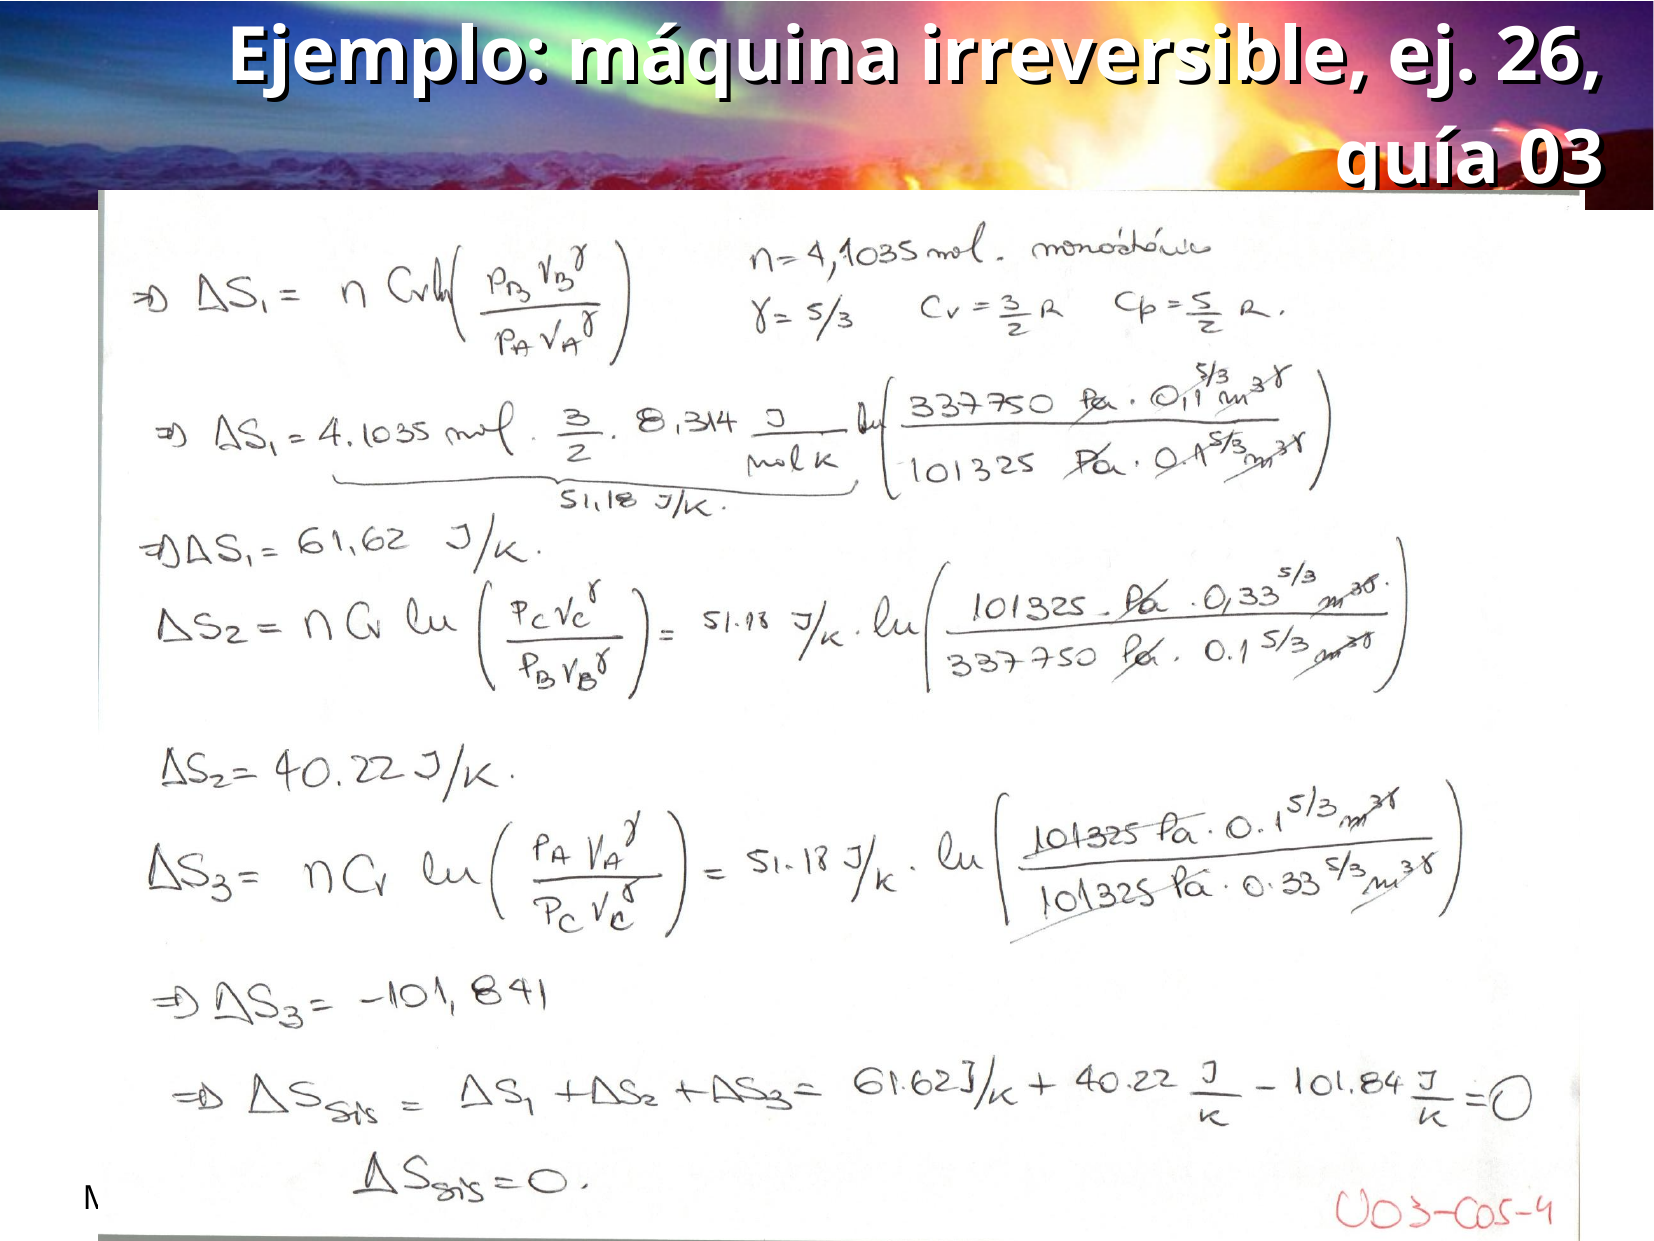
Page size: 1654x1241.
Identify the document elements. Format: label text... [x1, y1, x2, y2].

title Ejemplo: máquina irreversible, ej. 26, guía 03 [45, 15, 1606, 191]
picture [0, 1, 1654, 1241]
